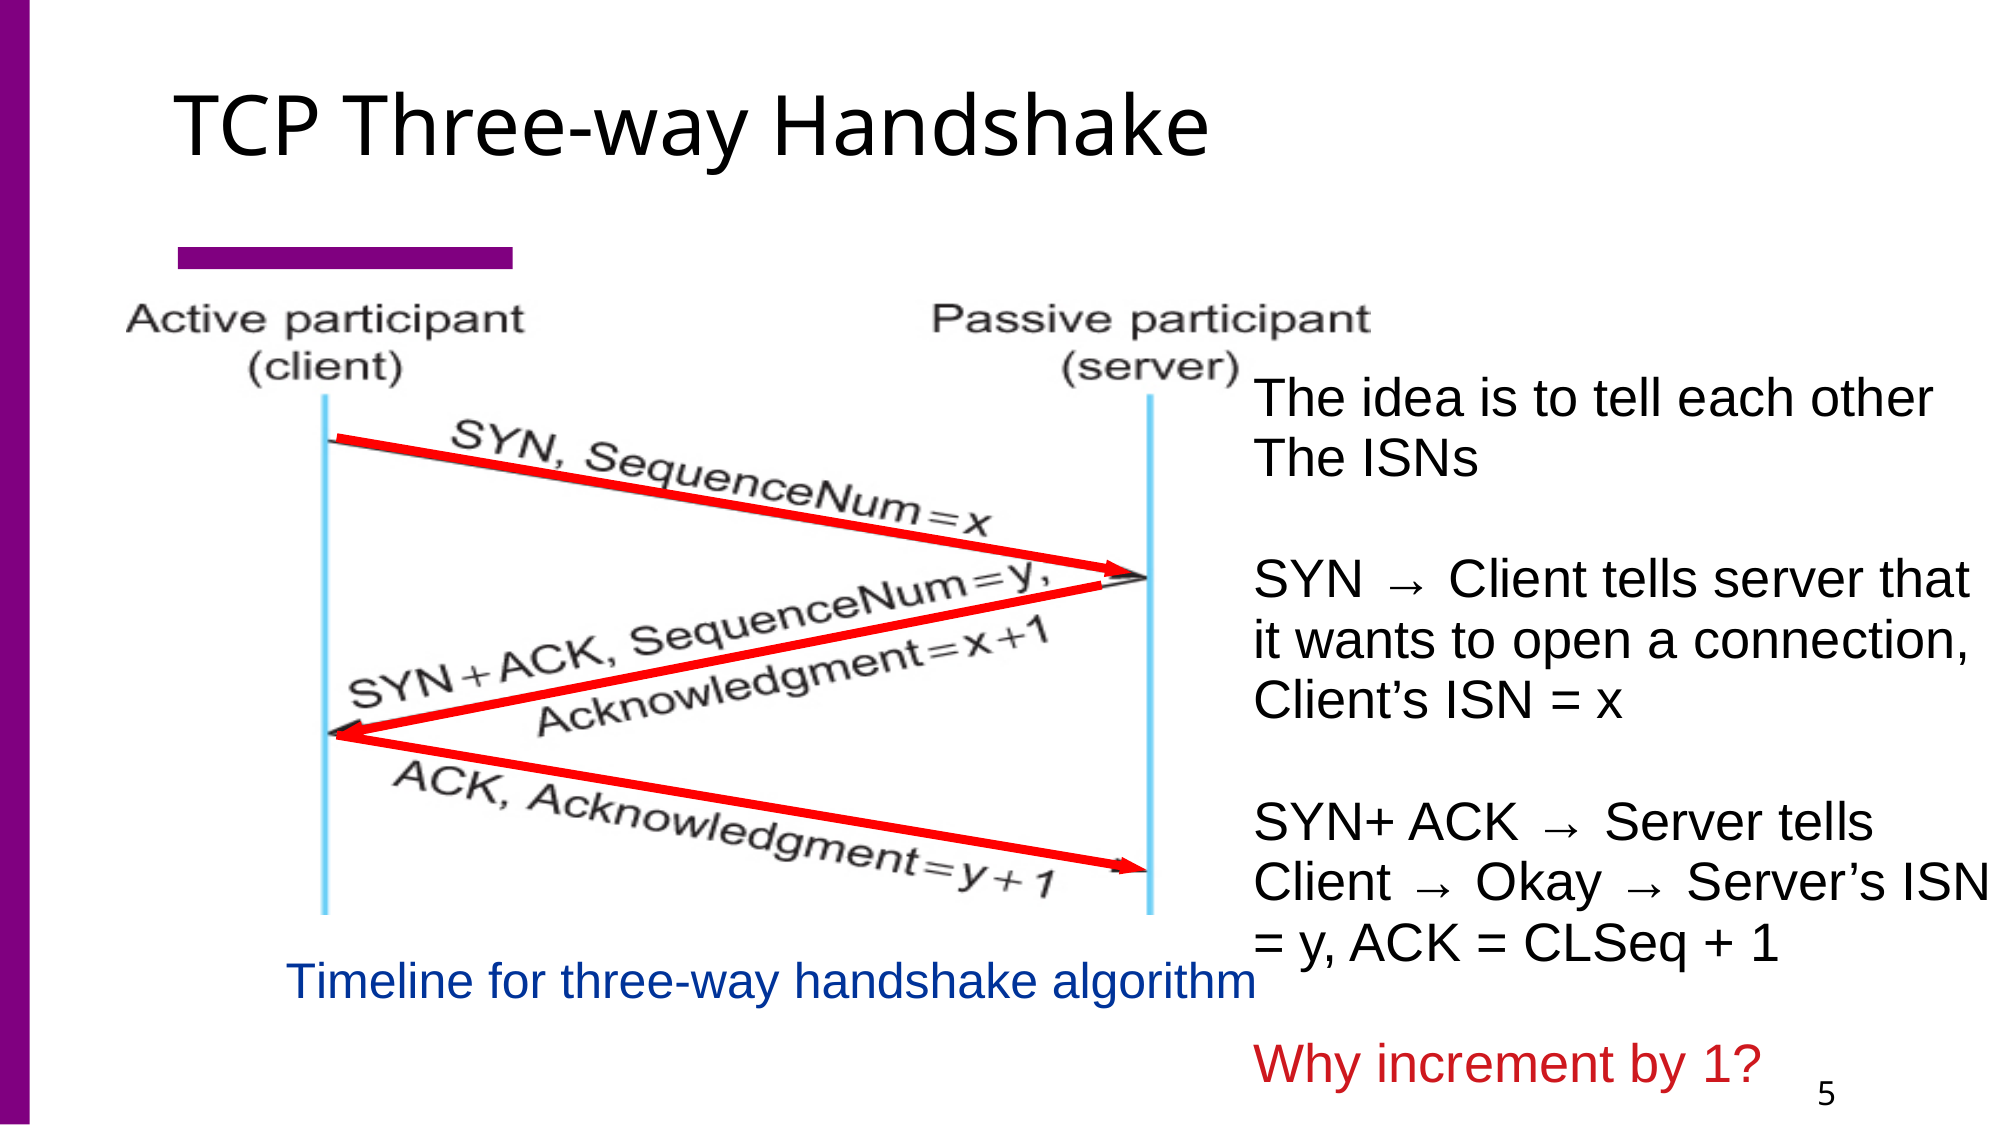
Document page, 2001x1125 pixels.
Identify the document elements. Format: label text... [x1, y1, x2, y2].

title TCP Three-way Handshake [123, 24, 1936, 180]
text_box Timeline for three-way handshake algorithm [86, 940, 1238, 1016]
picture [126, 299, 1371, 916]
text_box The idea is to tell each other The ISNs SYN → Client tells server that it wants to open a connection, Client’s ISN = x SYN+ ACK → Server tells Client → Okay → Server’s ISN = y, ACK = CLSeq + 1 Why increment by 1? [1238, 360, 2000, 1102]
